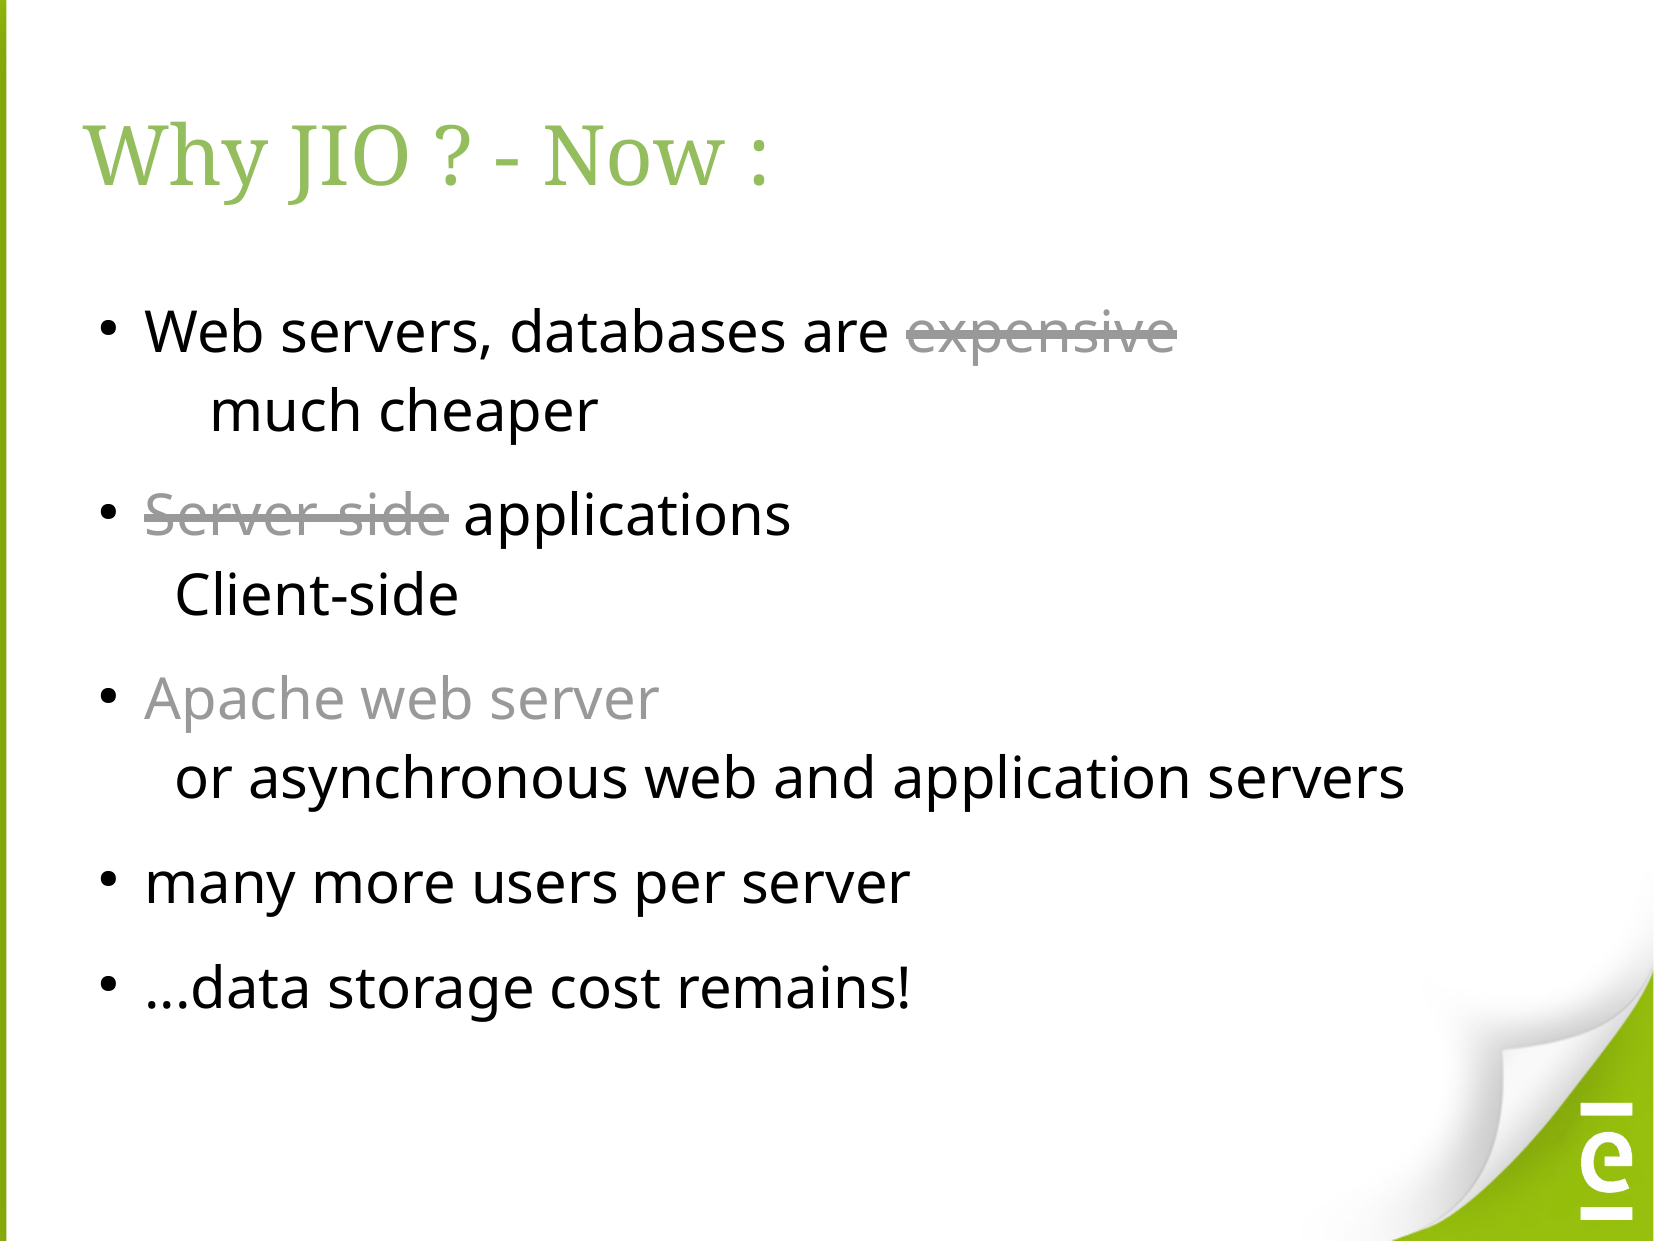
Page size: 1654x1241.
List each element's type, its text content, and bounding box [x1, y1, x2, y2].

title Why JIO ? - Now : [82, 49, 1571, 257]
list Web servers, databases are expensive much cheaper Server-side applications Client-side Apache web server or asynchronous web and application servers many more users per server ...data storage cost remains! [82, 290, 1583, 1027]
picture [0, 0, 1654, 1241]
